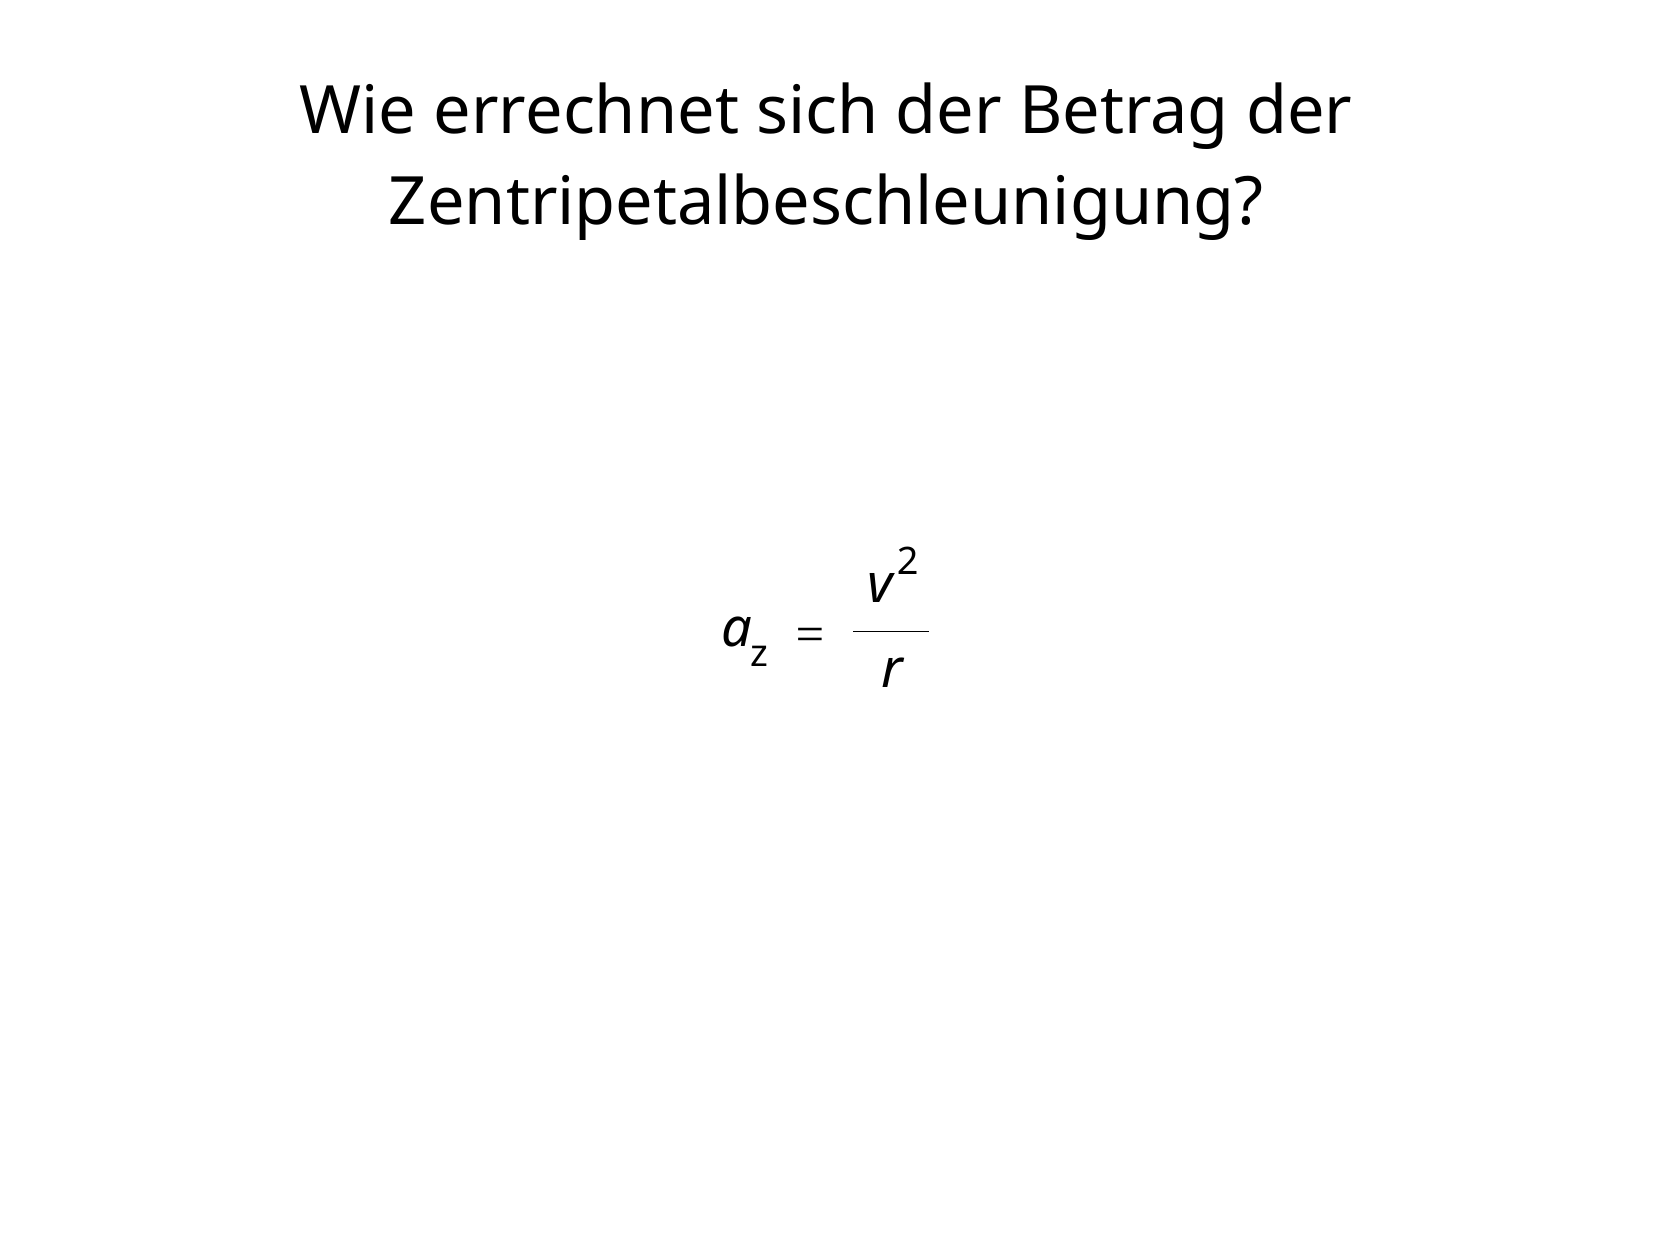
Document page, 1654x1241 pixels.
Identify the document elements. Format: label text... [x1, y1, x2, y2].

title Wie errechnet sich der Betrag der Zentripetalbeschleunigung? [82, 49, 1571, 257]
chart [715, 538, 938, 702]
